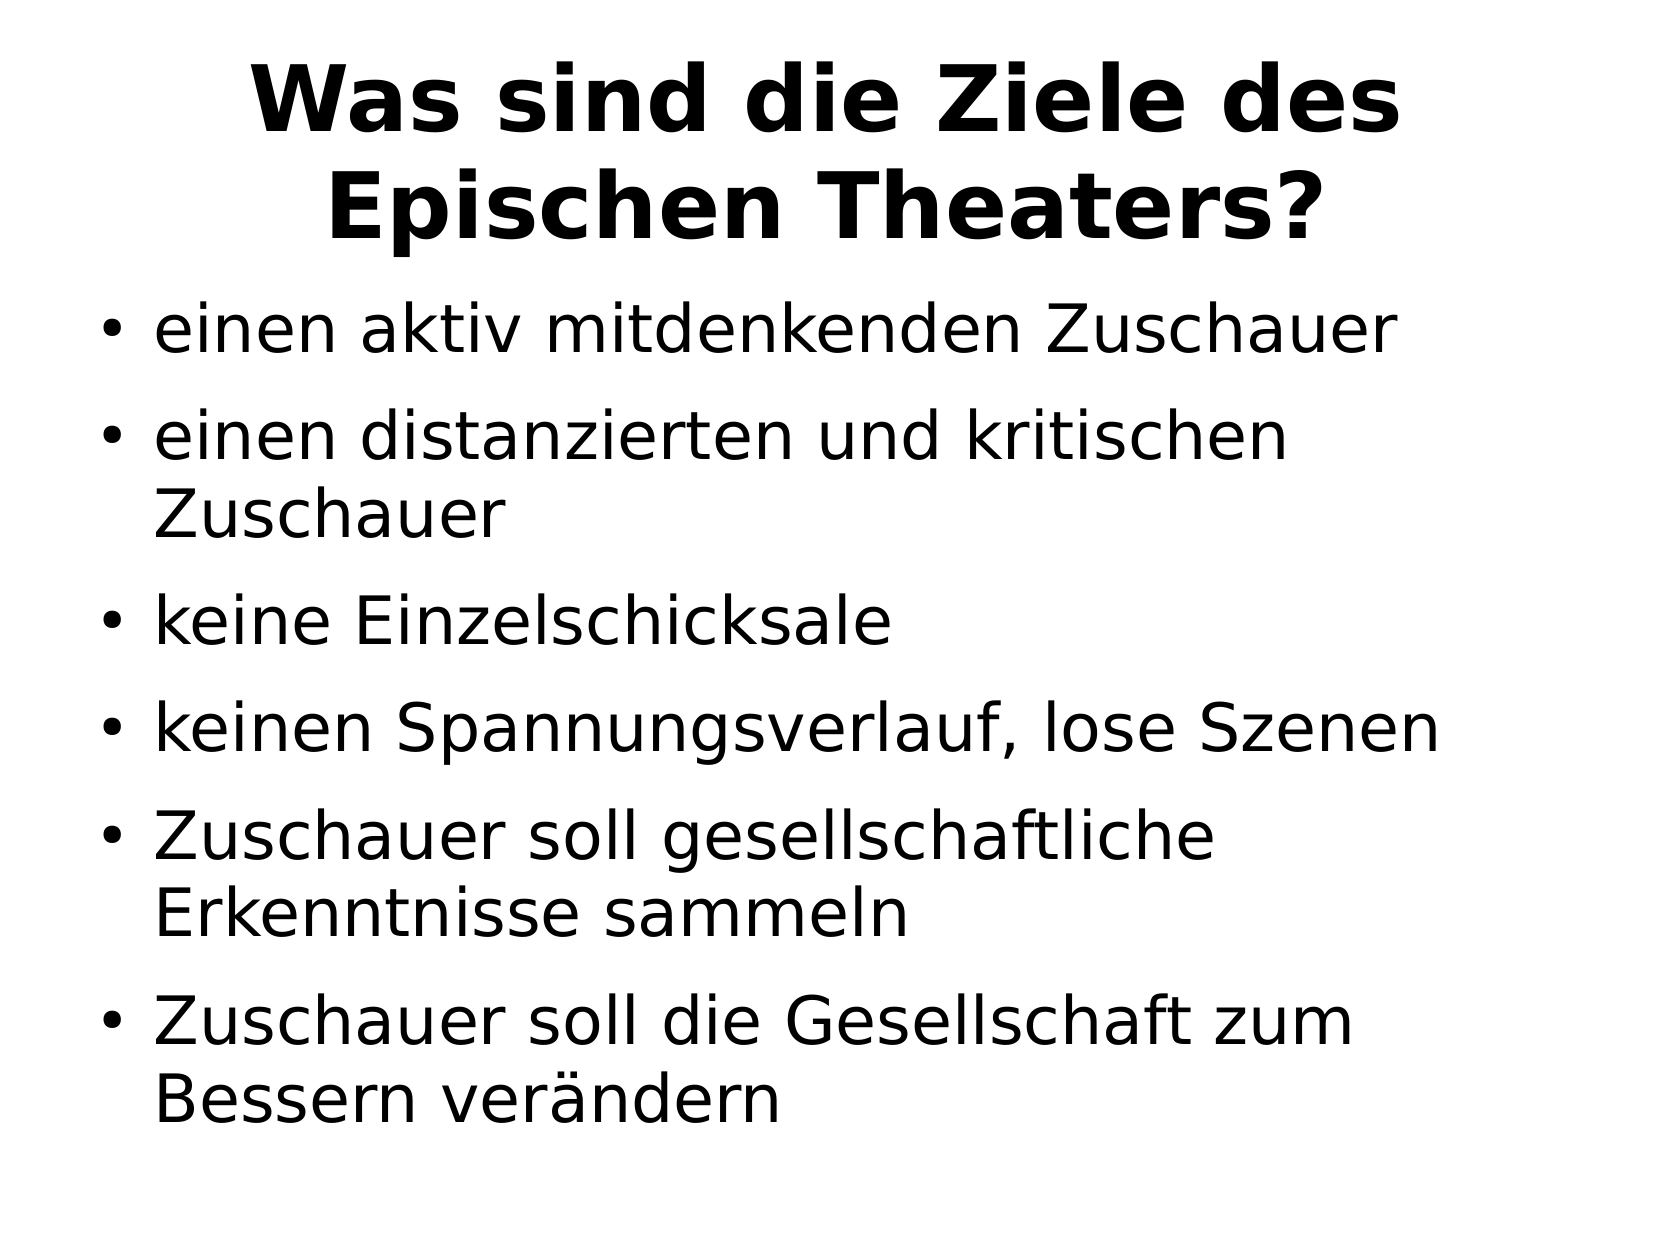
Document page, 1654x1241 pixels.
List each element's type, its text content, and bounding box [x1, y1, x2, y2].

title Was sind die Ziele des Epischen Theaters? [82, 45, 1571, 261]
list einen aktiv mitdenkenden Zuschauer einen distanzierten und kritischen Zuschauer keine Einzelschicksale keinen Spannungsverlauf, lose Szenen Zuschauer soll gesellschaftliche Erkenntnisse sammeln Zuschauer soll die Gesellschaft zum Bessern verändern [82, 290, 1571, 1186]
